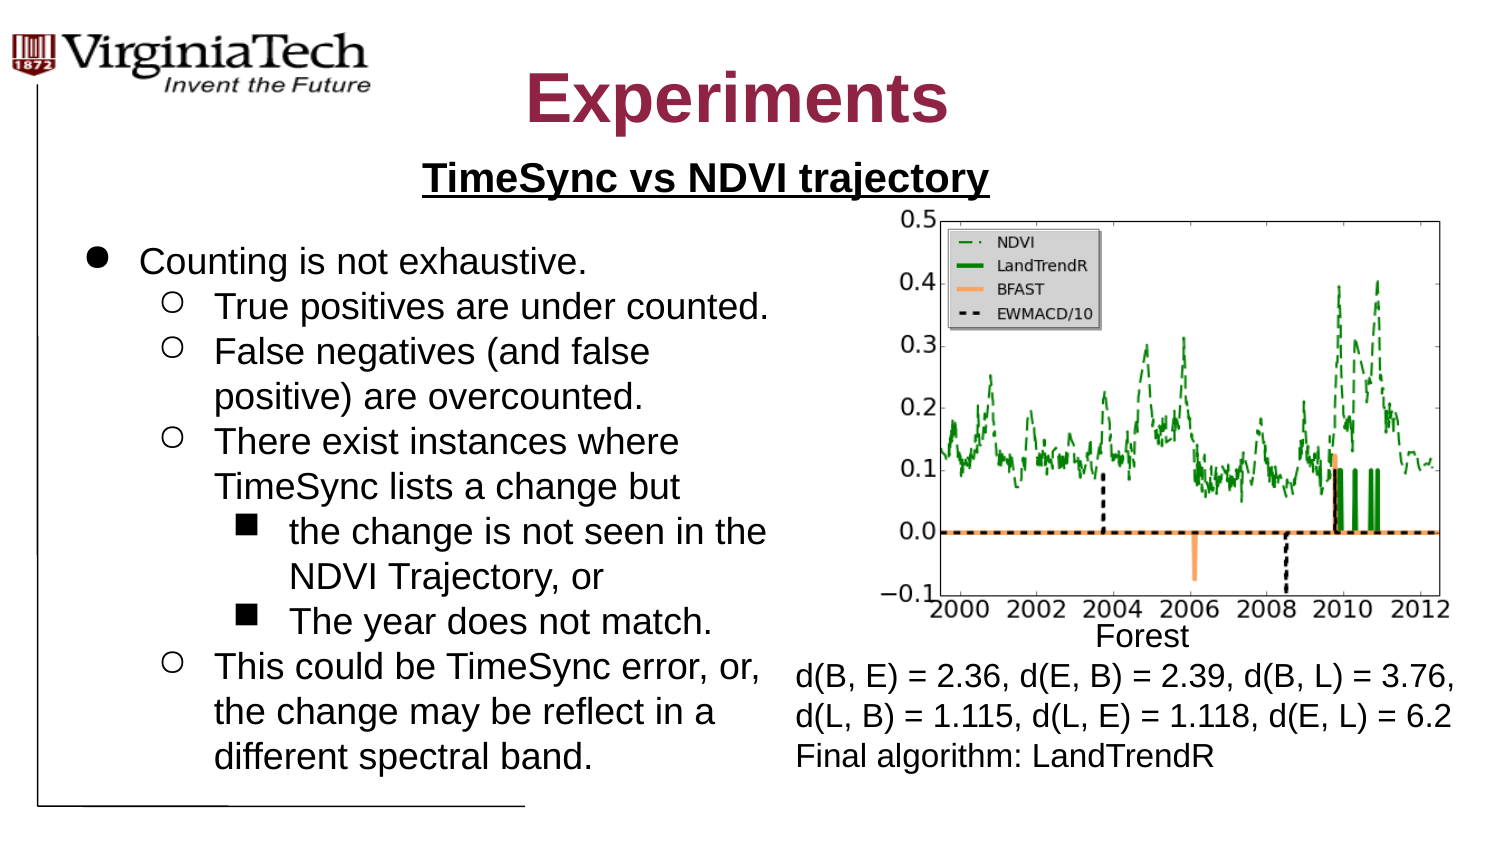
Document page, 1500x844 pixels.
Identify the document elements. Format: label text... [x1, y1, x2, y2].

picture [879, 202, 1450, 599]
text_box Forest d(B, E) = 2.36, d(E, B) = 2.39, d(B, L) = 3.76, d(L, B) = 1.115, d(L, E) = 1.118, d(E, L) = 6.2 Final algorithm: LandTrendR [806, 599, 1500, 803]
text_box Counting is not exhaustive. True positives are under counted. False negatives (and false positive) are overcounted. There exist instances where TimeSync lists a change but the change is not seen in the NDVI Trajectory, or The year does not match. This could be TimeSync error, or, the change may be reflect in a different spectral band. [48, 221, 806, 803]
title Experiments [90, 43, 1385, 136]
text_box TimeSync vs NDVI trajectory [407, 136, 1050, 208]
picture [12, 32, 372, 94]
